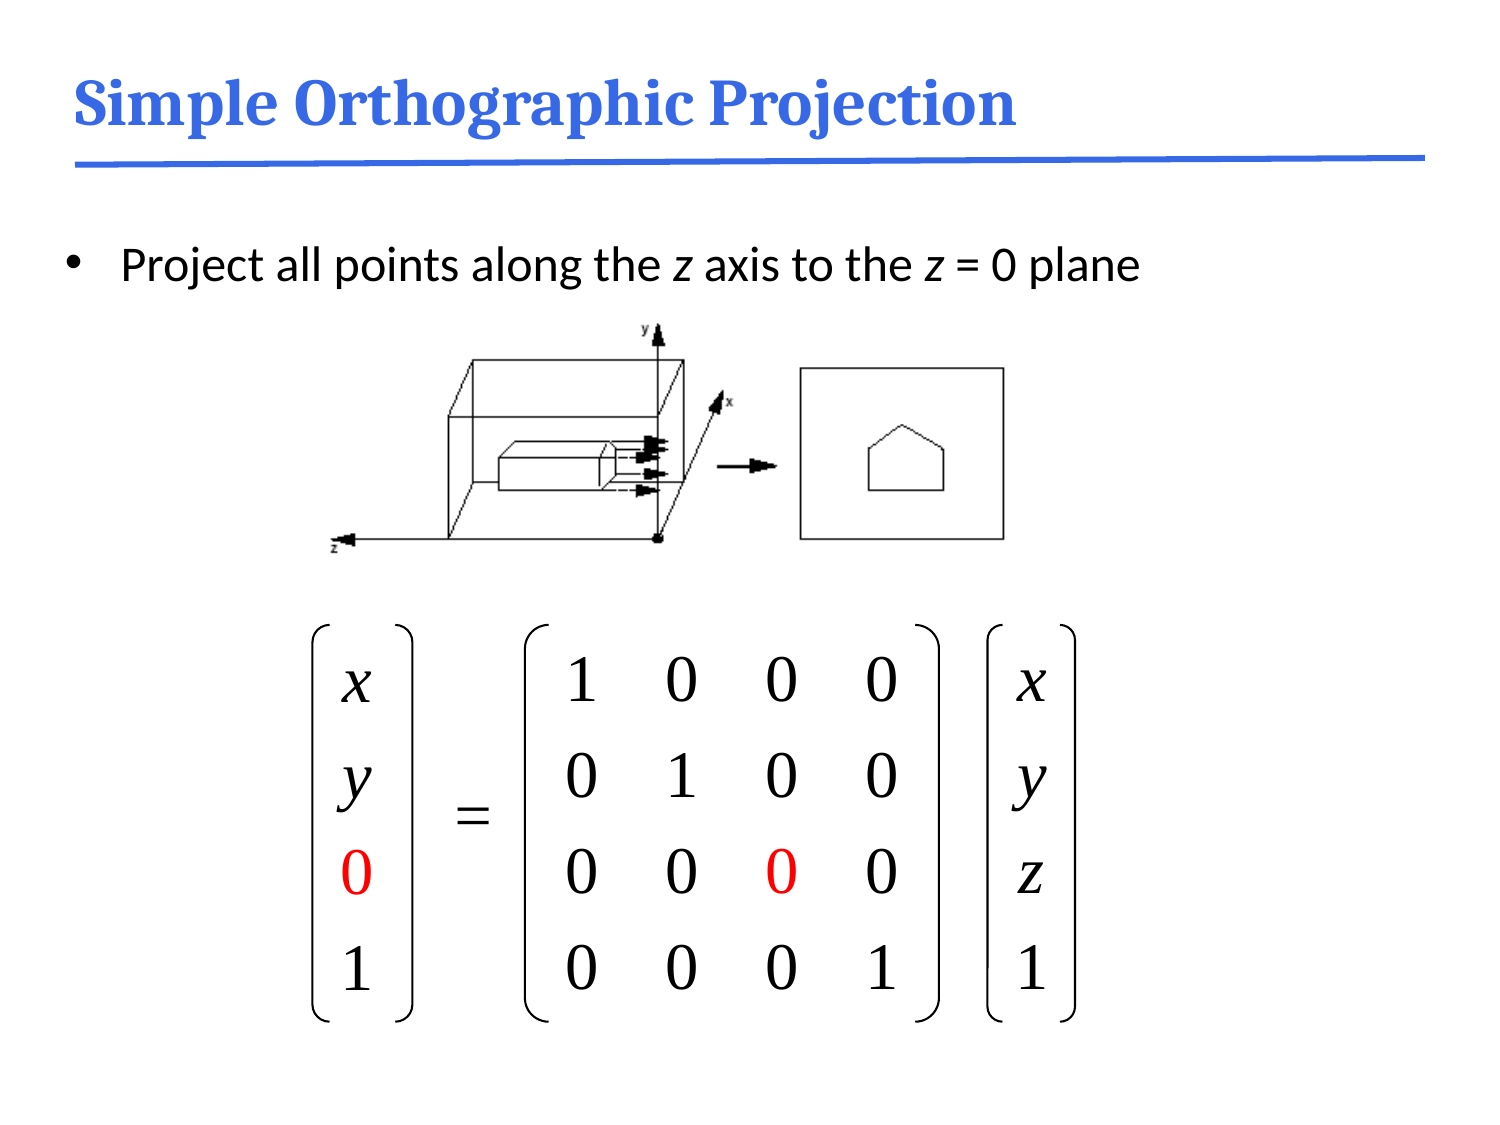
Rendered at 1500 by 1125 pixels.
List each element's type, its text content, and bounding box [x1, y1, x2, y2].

text_box 0 0 0 0 [739, 634, 825, 1003]
text_box = [449, 771, 500, 852]
text_box 1 0 0 0 [538, 634, 625, 1003]
text_box x y z 1 [989, 634, 1073, 1003]
picture [276, 296, 1024, 563]
text_box Project all points along the z axis to the z = 0 plane [64, 231, 1416, 975]
text_box 0 1 0 0 [638, 634, 725, 1003]
text_box 0 0 0 1 [838, 634, 925, 1003]
text_box x y 0 1 [313, 635, 400, 1005]
title Simple Orthographic Projection [75, 9, 1351, 198]
